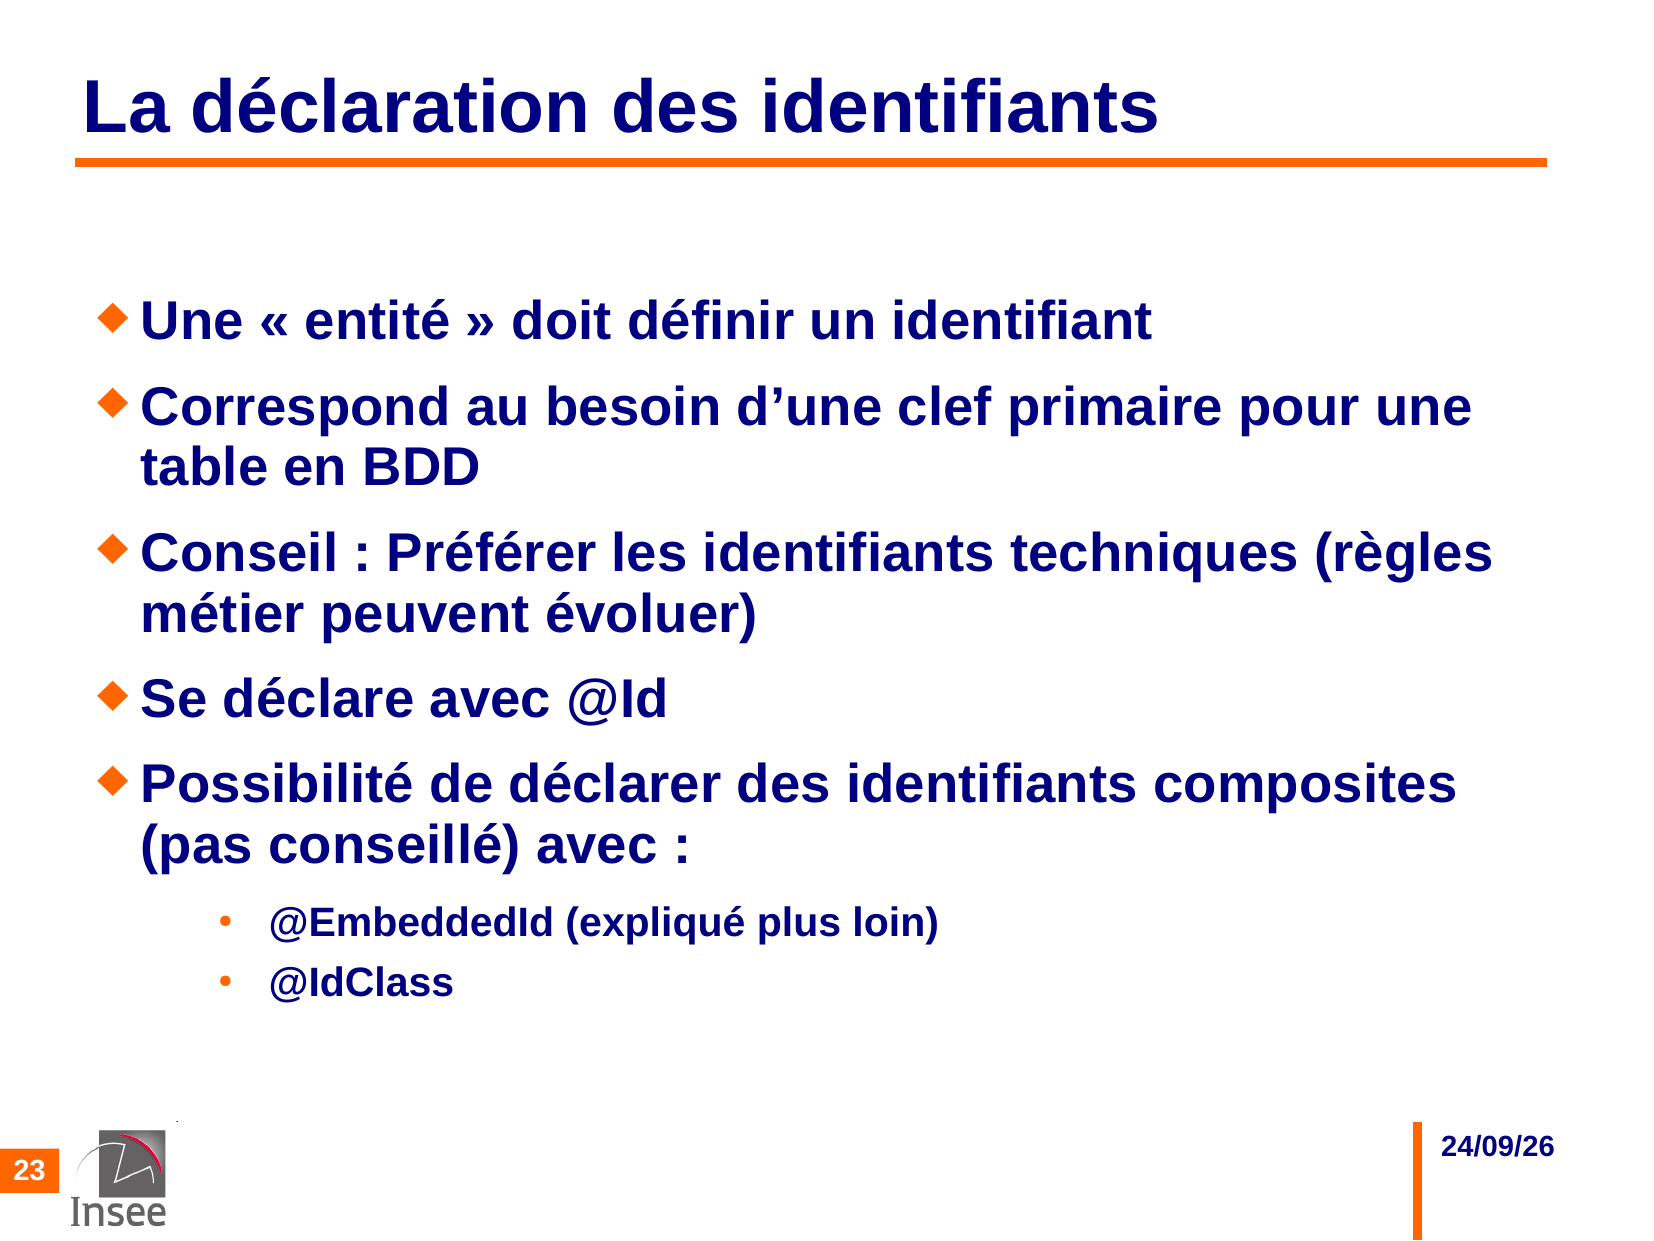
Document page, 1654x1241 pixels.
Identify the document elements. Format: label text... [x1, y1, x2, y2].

list Une « entité » doit définir un identifiant Correspond au besoin d’une clef primaire pour une table en BDD Conseil : Préférer les identifiants techniques (règles métier peuvent évoluer) Se déclare avec @Id Possibilité de déclarer des identifiants composites (pas conseillé) avec : @EmbeddedId (expliqué plus loin) @IdClass [82, 290, 1571, 1010]
title La déclaration des identifiants [82, 49, 1619, 163]
picture [62, 1121, 178, 1241]
